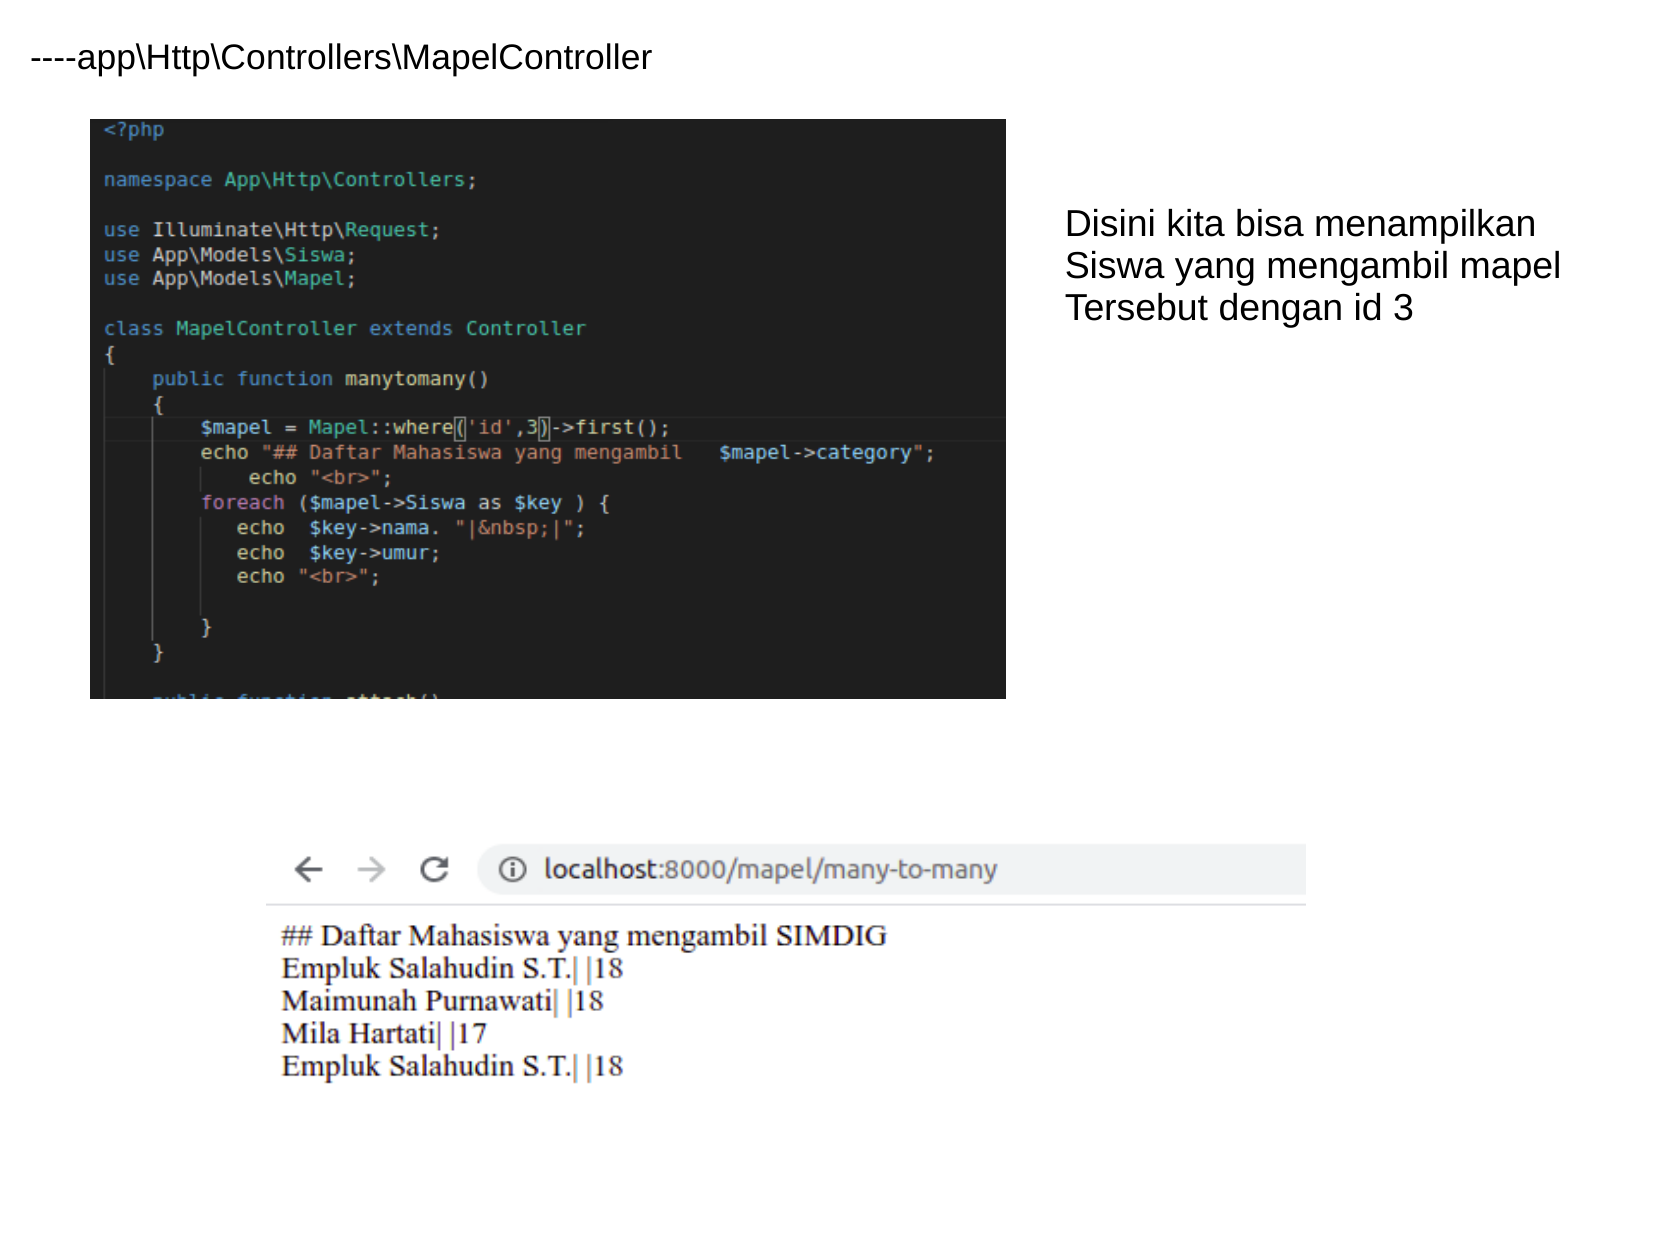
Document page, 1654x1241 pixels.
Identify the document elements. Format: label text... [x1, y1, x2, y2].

text_box ----app\Http\Controllers\MapelController [15, 30, 668, 85]
text_box Disini kita bisa menampilkan Siswa yang mengambil mapel Tersebut dengan id 3 [1050, 195, 1587, 378]
picture [90, 119, 1006, 699]
picture [266, 839, 1306, 1126]
